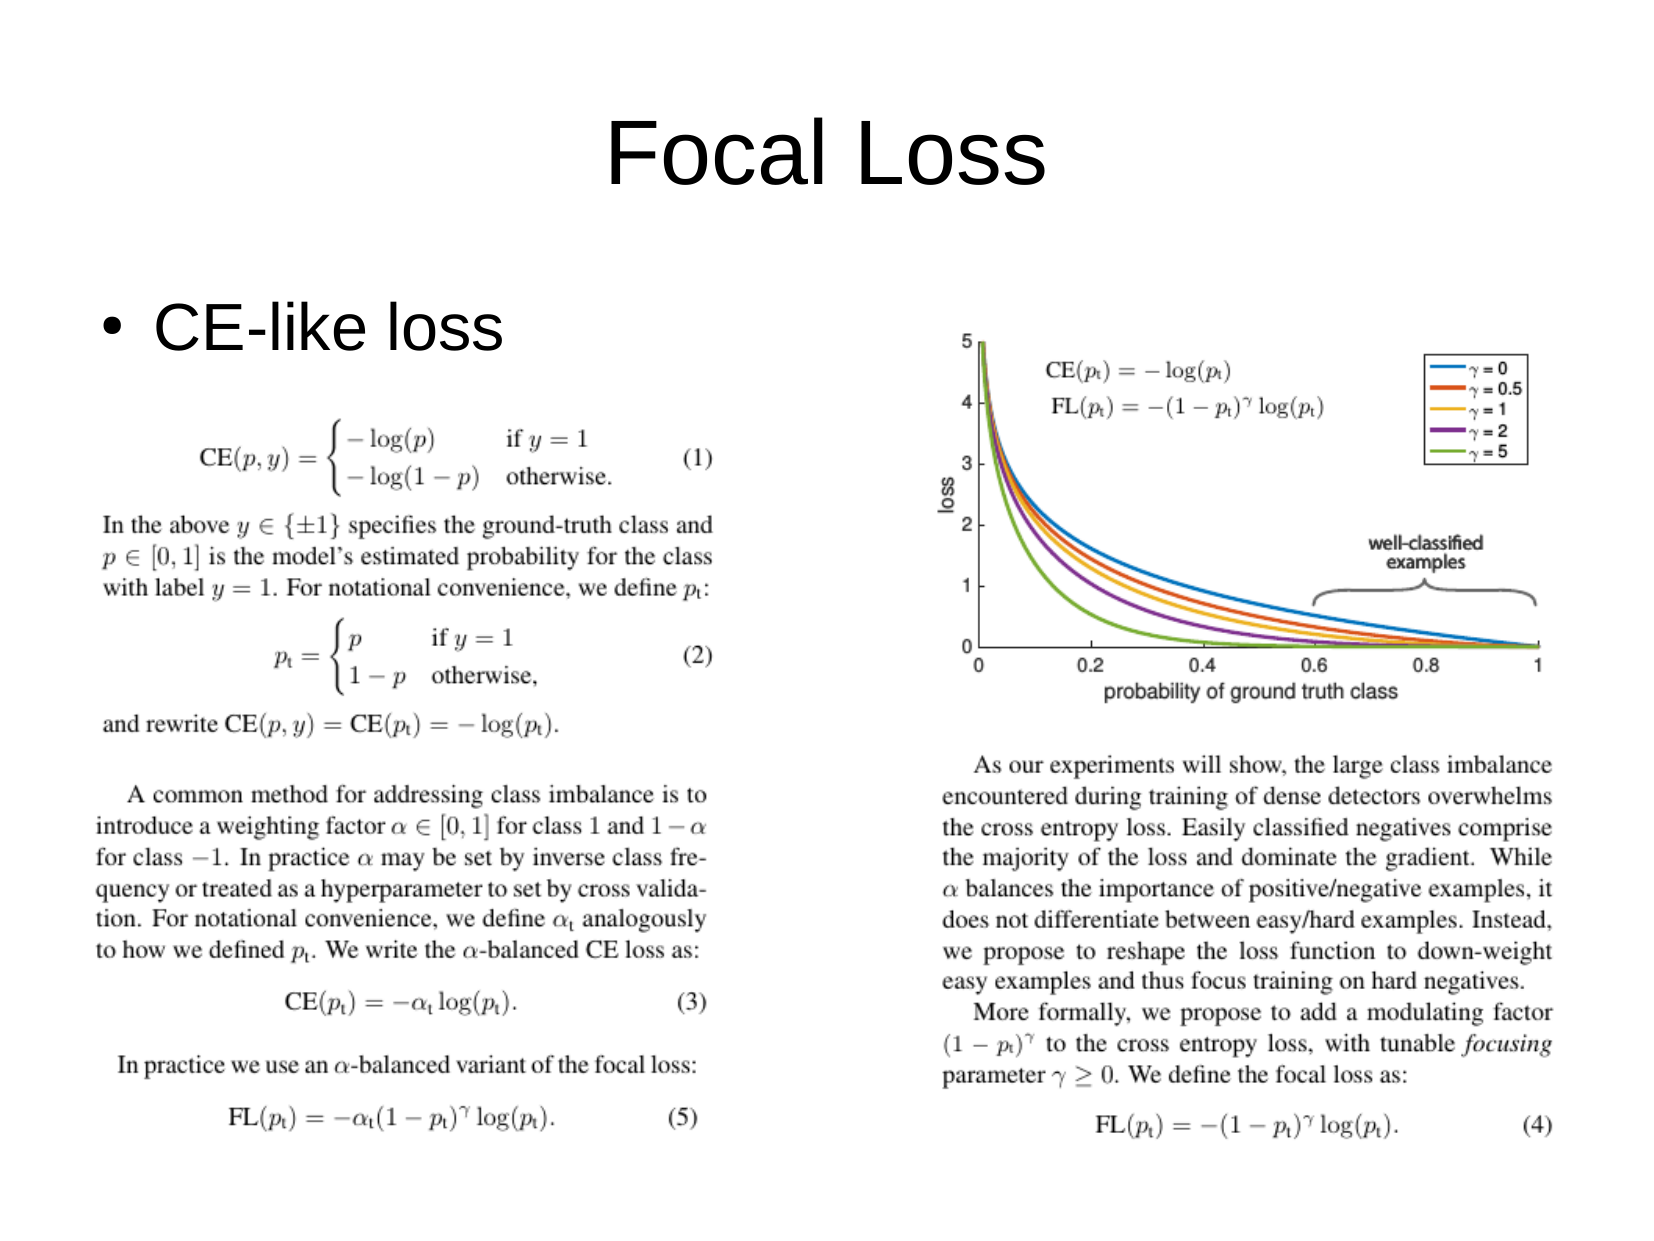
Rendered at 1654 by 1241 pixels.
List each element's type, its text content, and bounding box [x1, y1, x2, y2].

title Focal Loss [82, 49, 1571, 257]
picture [82, 1051, 710, 1146]
picture [919, 290, 1571, 705]
picture [83, 411, 729, 741]
list CE-like loss [82, 290, 1571, 1158]
picture [927, 748, 1571, 1158]
picture [82, 776, 730, 1035]
